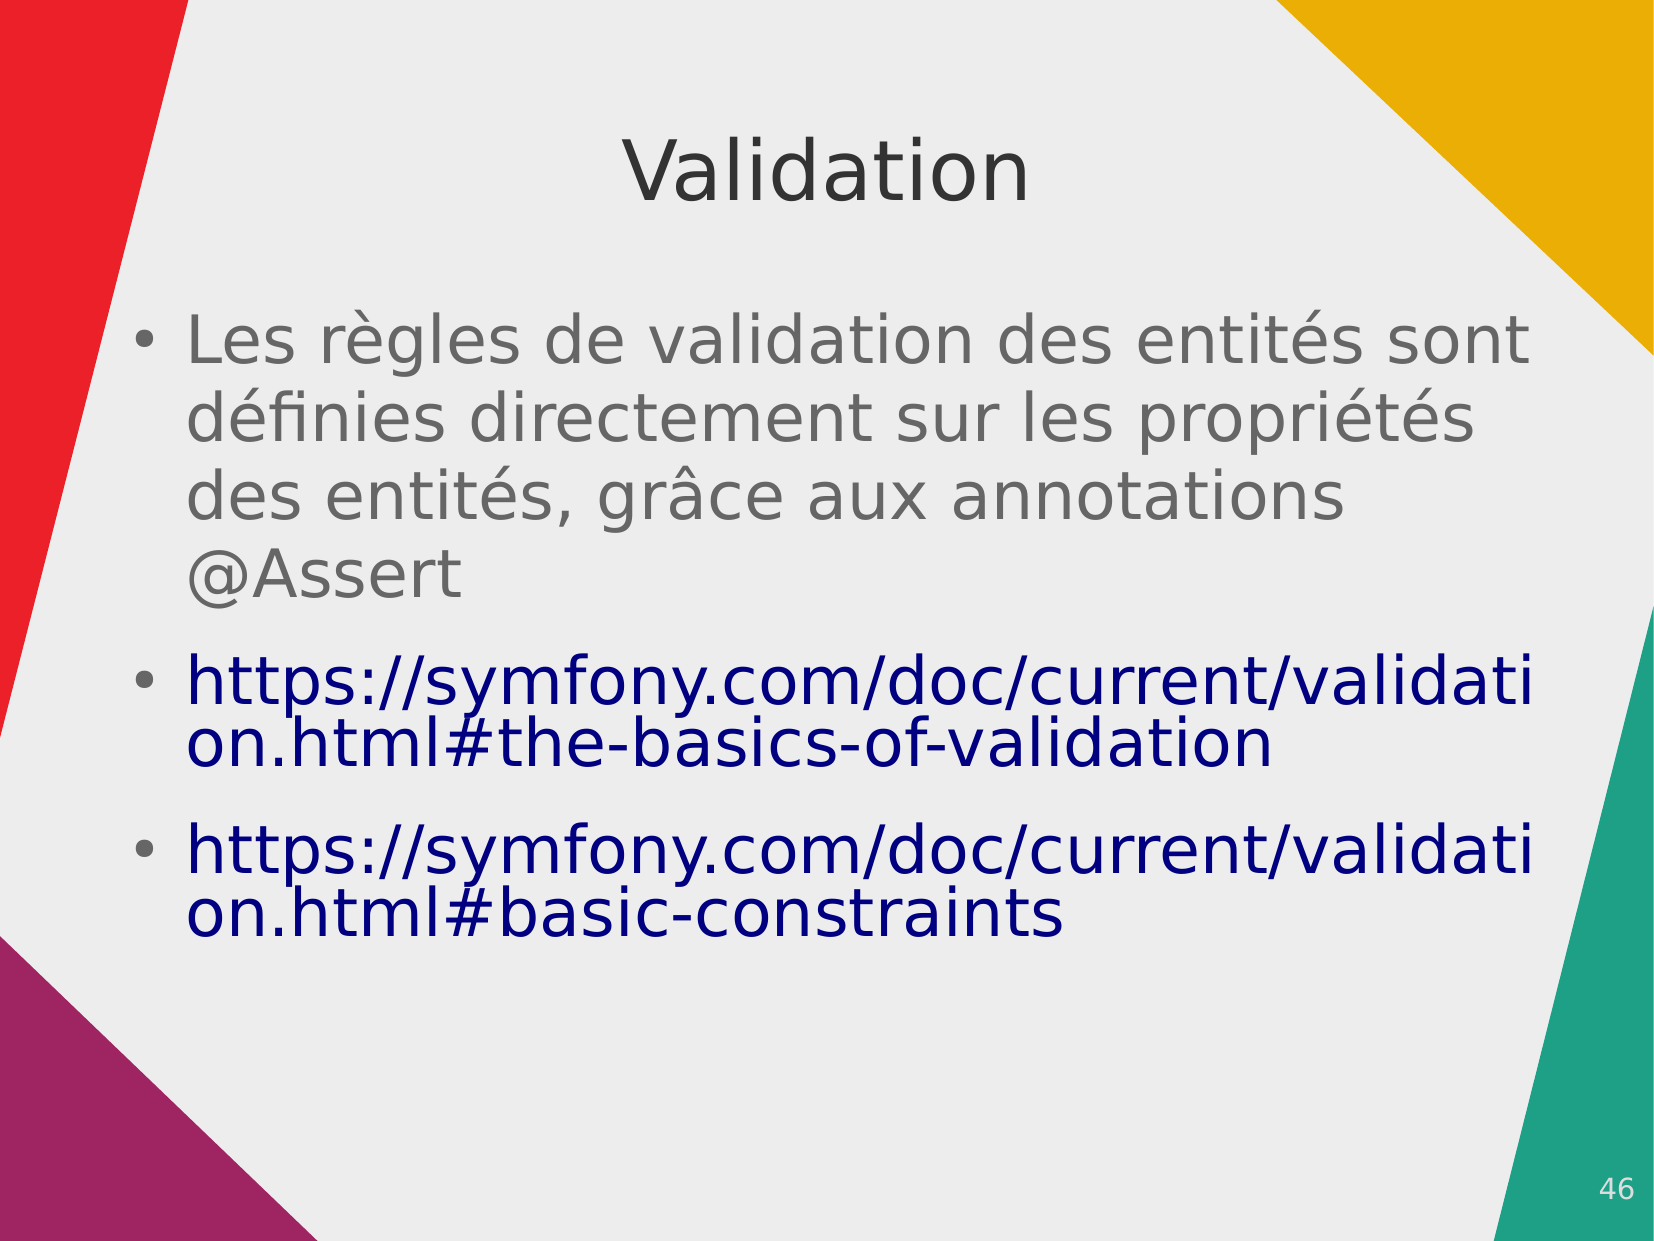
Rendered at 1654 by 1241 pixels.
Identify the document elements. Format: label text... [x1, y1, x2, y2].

list Les règles de validation des entités sont définies directement sur les propriétés des entités, grâce aux annotations @Assert https://symfony.com/doc/current/validation.html#the-basics-of-validation https://symfony.com/doc/current/validation.html#basic-constraints [114, 302, 1539, 1033]
title Validation [114, 73, 1539, 271]
